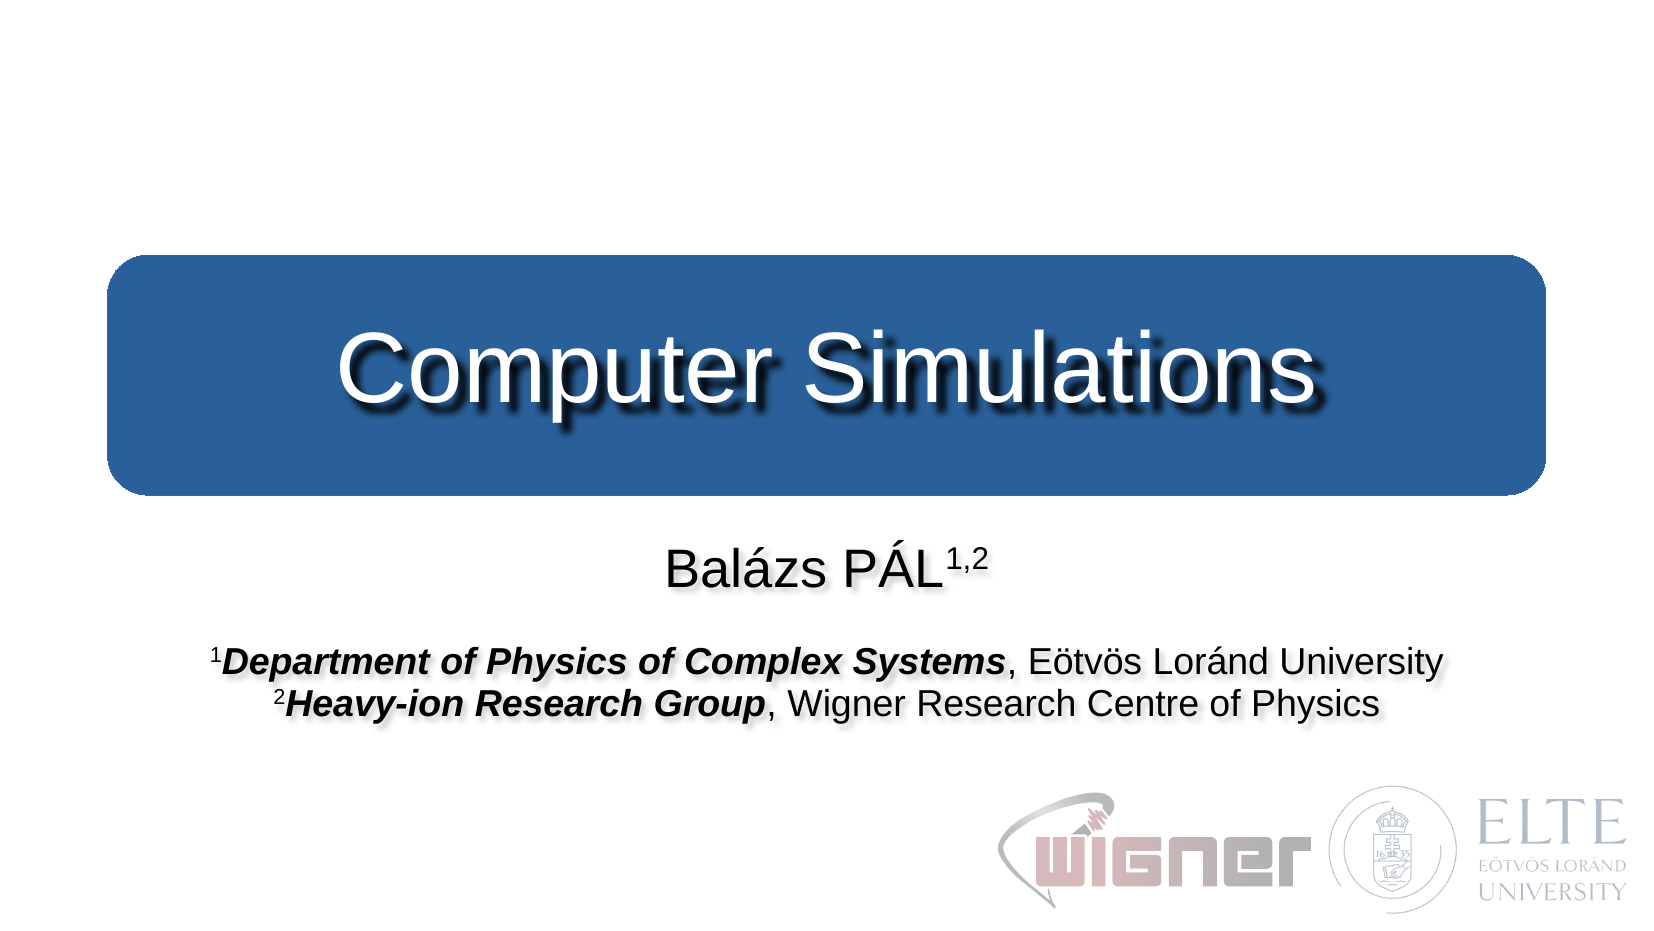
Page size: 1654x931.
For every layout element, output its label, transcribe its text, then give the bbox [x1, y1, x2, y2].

picture [1328, 785, 1627, 914]
title Computer Simulations [121, 284, 1532, 446]
text_box Balázs PÁL1,2 1Department of Physics of Complex Systems, Eötvös Loránd University 2Heavy-ion Research Group, Wigner Research Centre of Physics [82, 446, 1571, 799]
text_box [107, 255, 1546, 446]
picture [990, 786, 1321, 914]
